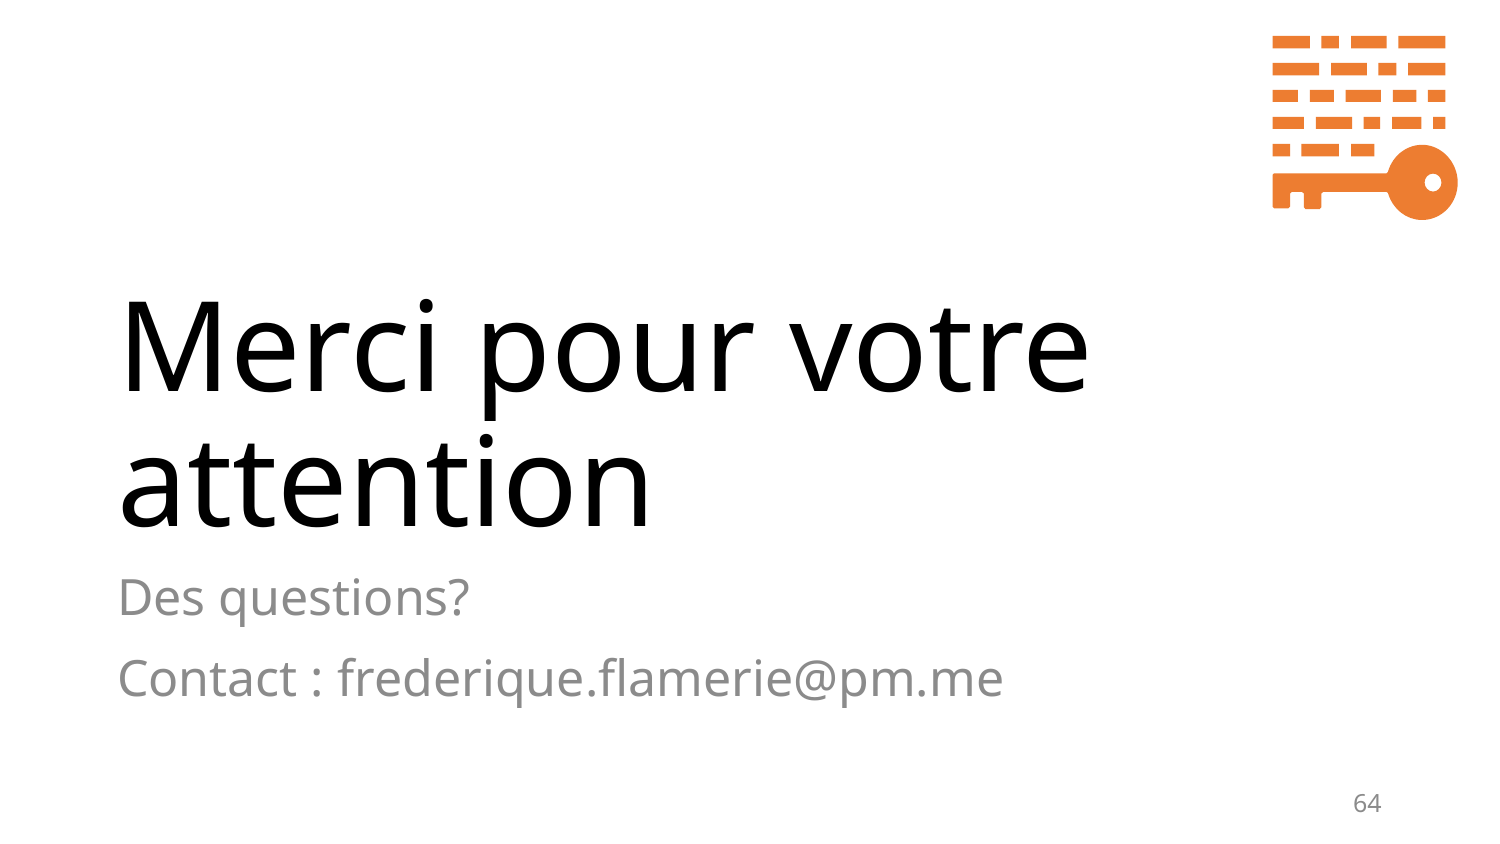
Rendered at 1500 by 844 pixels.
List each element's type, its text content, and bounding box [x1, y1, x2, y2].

text_box [1433, 116, 1446, 129]
text_box [1272, 89, 1298, 102]
text_box [1351, 35, 1387, 49]
text_box [1272, 143, 1291, 157]
text_box [1398, 35, 1446, 49]
text_box [1315, 116, 1353, 129]
text_box [1392, 116, 1422, 129]
text_box [1427, 89, 1446, 102]
text_box [1309, 89, 1334, 102]
text_box [1301, 143, 1339, 157]
text_box [1345, 89, 1381, 102]
text_box [1378, 62, 1397, 76]
text_box [1272, 144, 1458, 220]
text_box [1351, 143, 1375, 157]
text_box [1272, 116, 1304, 129]
text_box [1331, 62, 1367, 76]
text_box [1321, 35, 1339, 49]
title Merci pour votre attention [102, 210, 1396, 562]
text_box [1272, 35, 1310, 49]
list Des questions? Contact : frederique.flamerie@pm.me [102, 564, 1396, 750]
text_box [1392, 89, 1417, 102]
text_box [1363, 116, 1381, 129]
text_box [1408, 62, 1446, 76]
text_box [1272, 62, 1320, 76]
